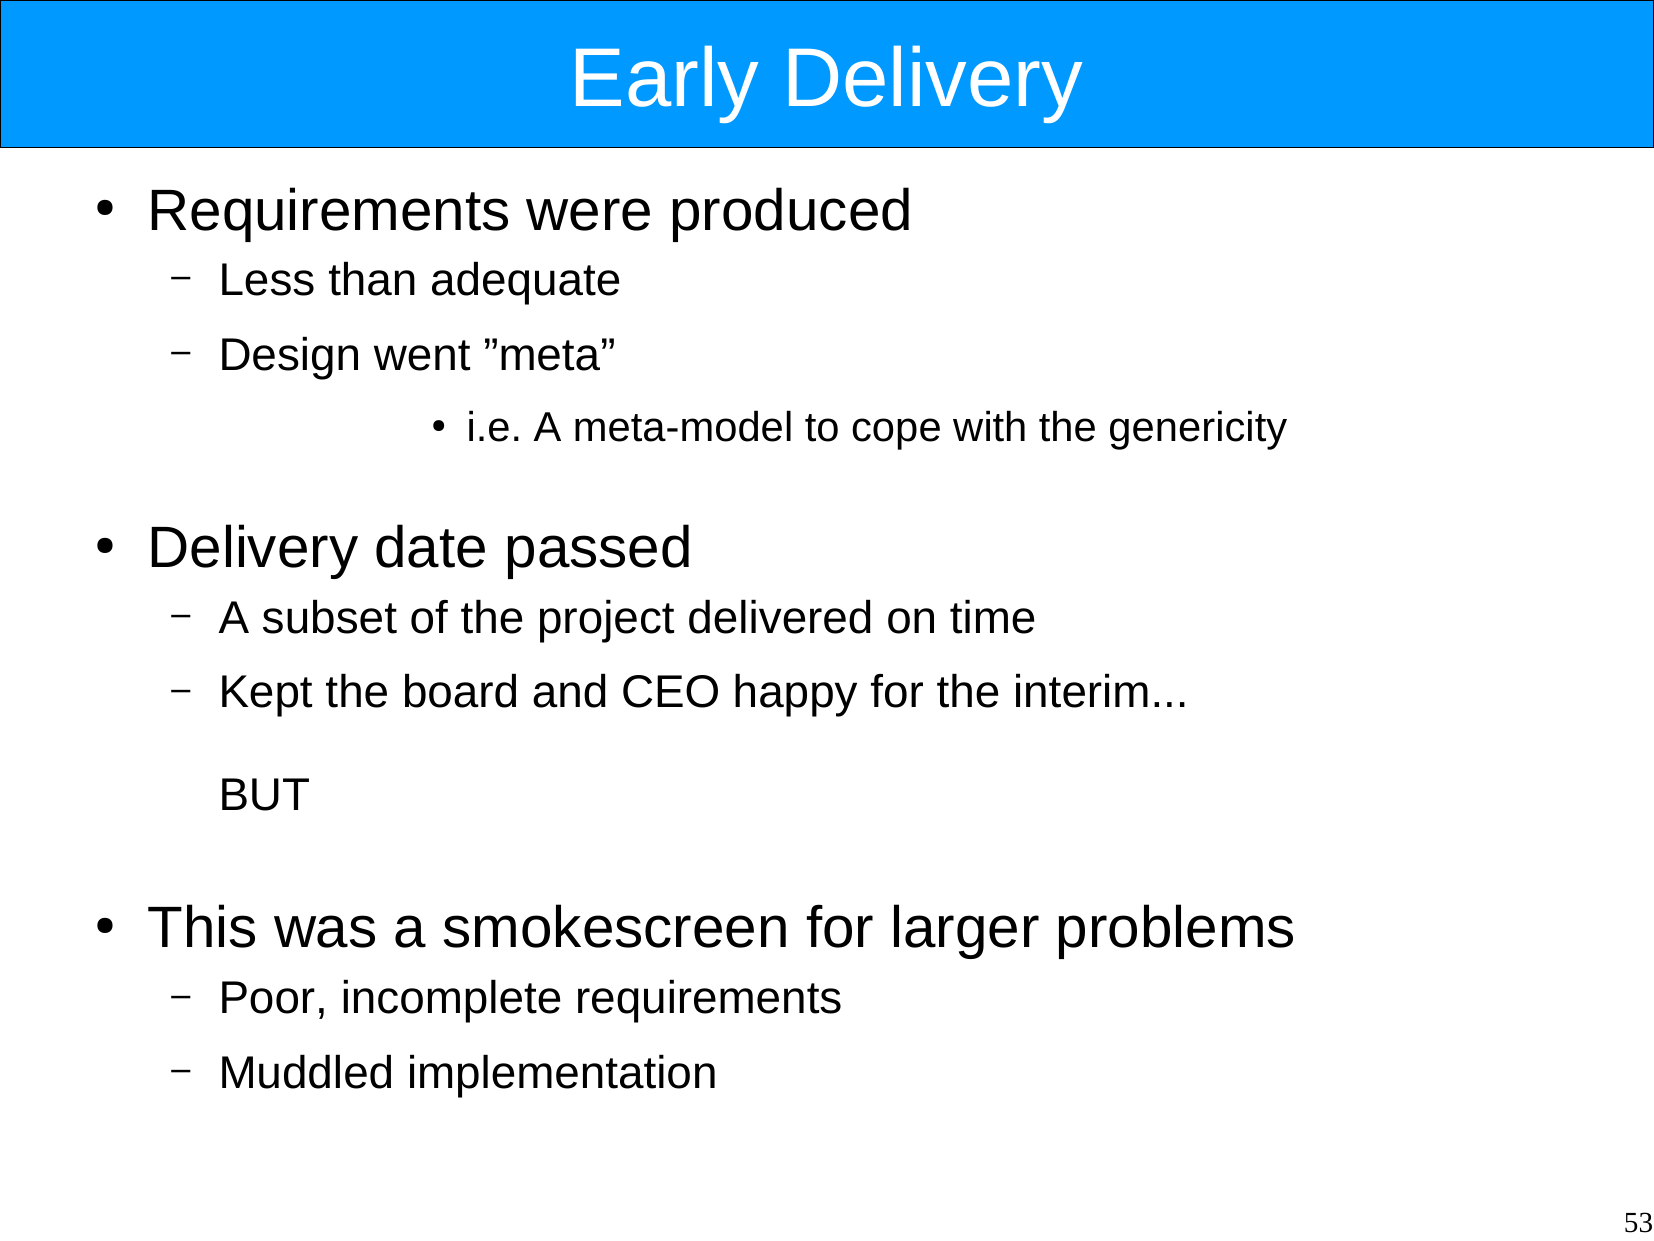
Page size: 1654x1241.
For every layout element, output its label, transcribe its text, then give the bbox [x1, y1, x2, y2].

list Requirements were produced Less than adequate Design went ”meta” i.e. A meta-model to cope with the genericity Delivery date passed A subset of the project delivered on time Kept the board and CEO happy for the interim... BUT This was a smokescreen for larger problems Poor, incomplete requirements Muddled implementation [76, 177, 1565, 1196]
title Early Delivery [82, 21, 1571, 135]
